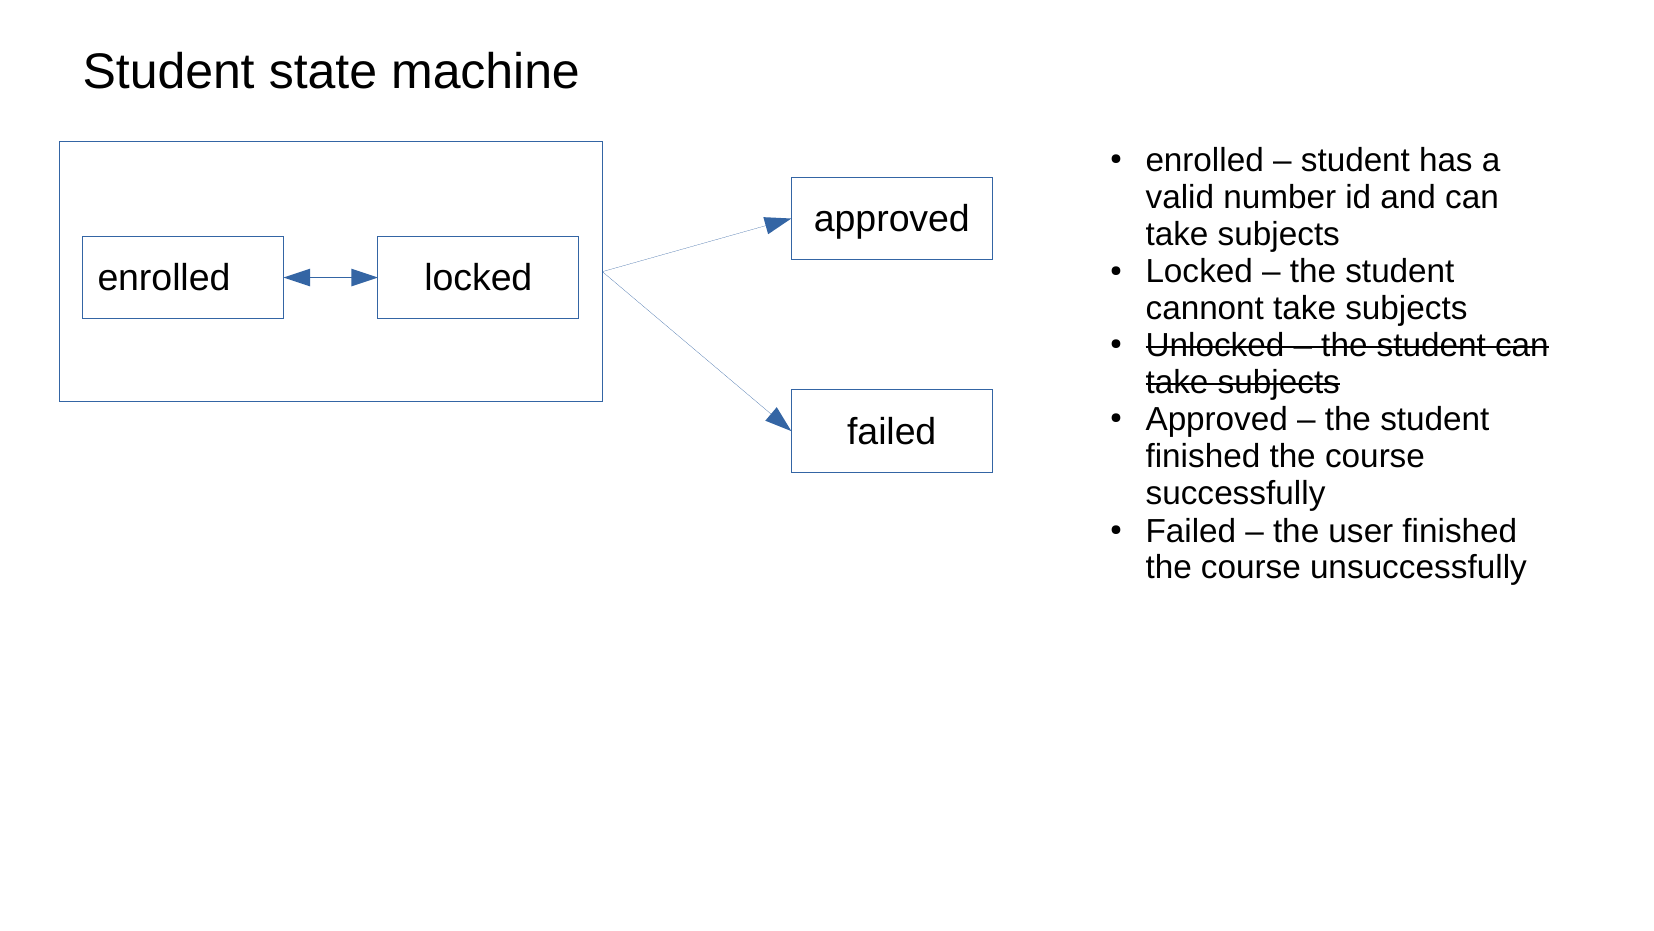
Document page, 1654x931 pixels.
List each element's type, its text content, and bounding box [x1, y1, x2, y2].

title Student state machine [82, 37, 1571, 107]
text_box approved [791, 177, 993, 260]
text_box enrolled – student has a valid number id and can take subjects Locked – the student cannont take subjects Unlocked – the student can take subjects Approved – the student finished the course successfully Failed – the user finished the course unsuccessfully [1110, 141, 1572, 587]
text_box failed [791, 389, 993, 473]
text_box enrolled [82, 236, 284, 319]
text_box locked [377, 236, 579, 319]
